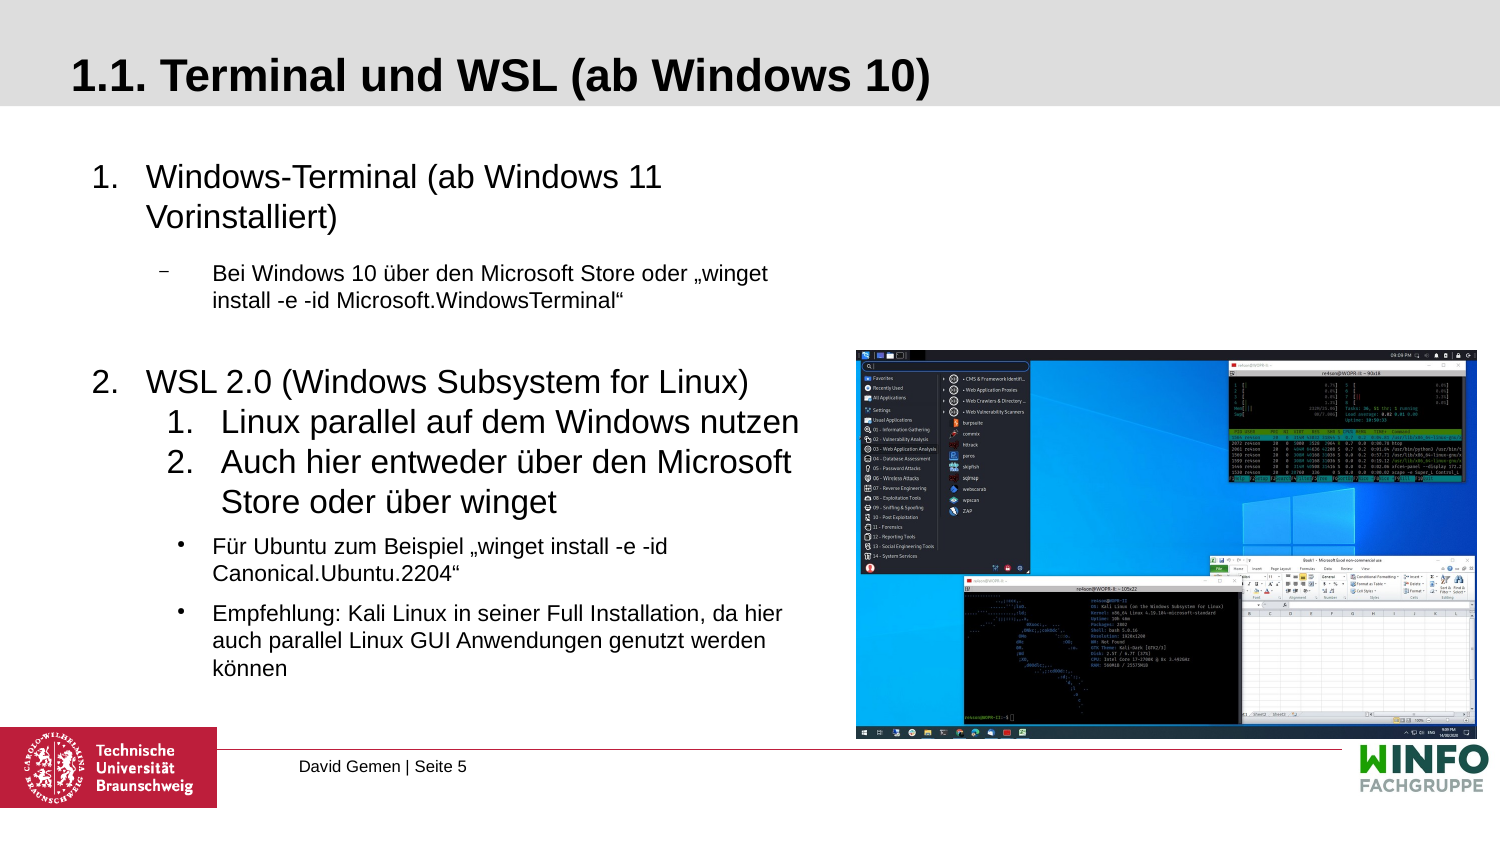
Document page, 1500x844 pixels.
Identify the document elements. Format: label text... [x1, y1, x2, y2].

picture [0, 727, 217, 808]
title 1.1. Terminal und WSL (ab Windows 10) [70, 13, 1445, 101]
picture [856, 350, 1500, 808]
list Windows-Terminal (ab Windows 11 Vorinstalliert) Bei Windows 10 über den Microsoft Store oder „winget install -e -id Microsoft.WindowsTerminal“ WSL 2.0 (Windows Subsystem for Linux) Linux parallel auf dem Windows nutzen Auch hier entweder über den Microsoft Store oder über winget Für Ubuntu zum Beispiel „winget install -e -id Canonical.Ubuntu.2204“ Empfehlung: Kali Linux in seiner Full Installation, da hier auch parallel Linux GUI Anwendungen genutzt werden können [70, 155, 827, 709]
